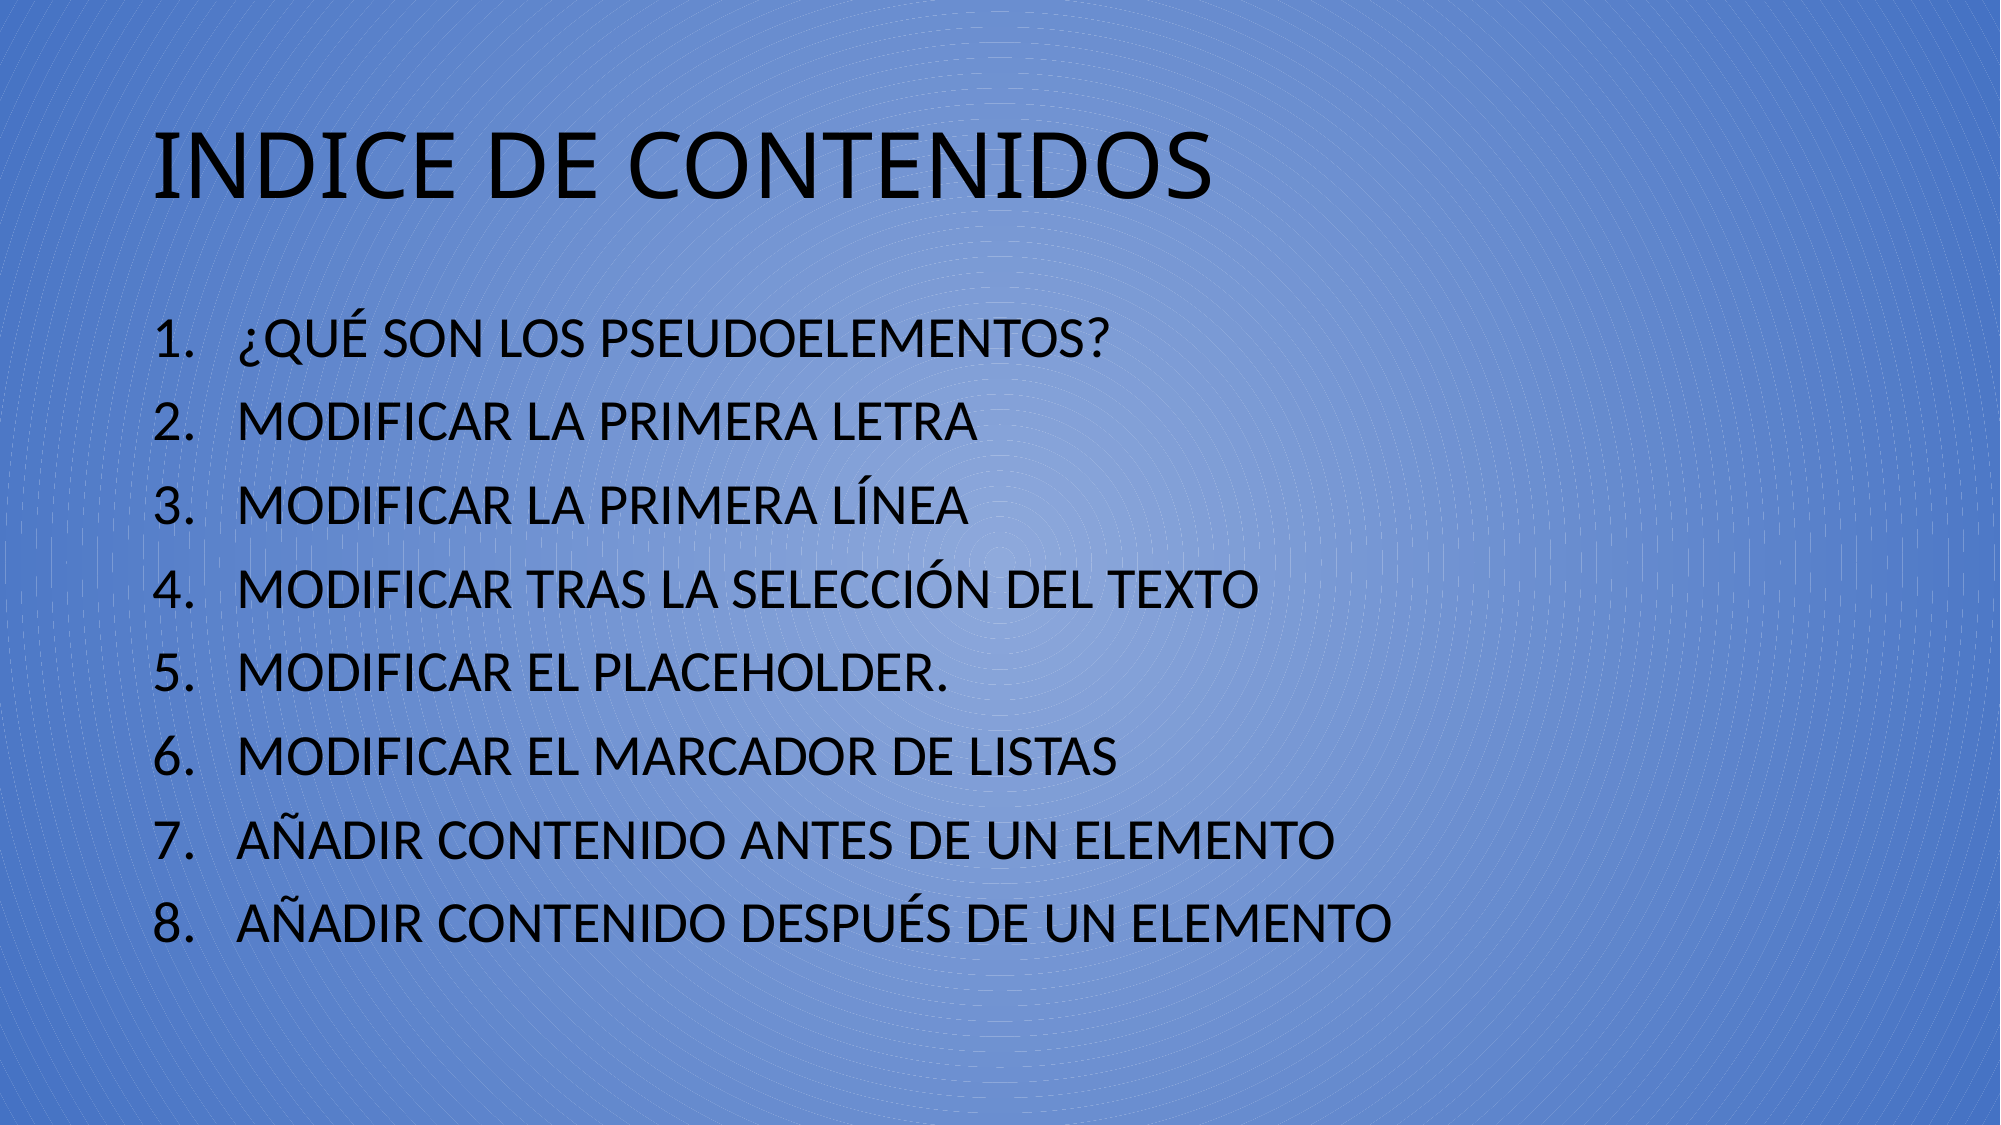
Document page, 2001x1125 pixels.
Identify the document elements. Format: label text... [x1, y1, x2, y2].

list ¿QUÉ SON LOS PSEUDOELEMENTOS? MODIFICAR LA PRIMERA LETRA MODIFICAR LA PRIMERA LÍNEA MODIFICAR TRAS LA SELECCIÓN DEL TEXTO MODIFICAR EL PLACEHOLDER. MODIFICAR EL MARCADOR DE LISTAS AÑADIR CONTENIDO ANTES DE UN ELEMENTO AÑADIR CONTENIDO DESPUÉS DE UN ELEMENTO [137, 299, 1863, 1014]
title INDICE DE CONTENIDOS [137, 59, 1863, 278]
